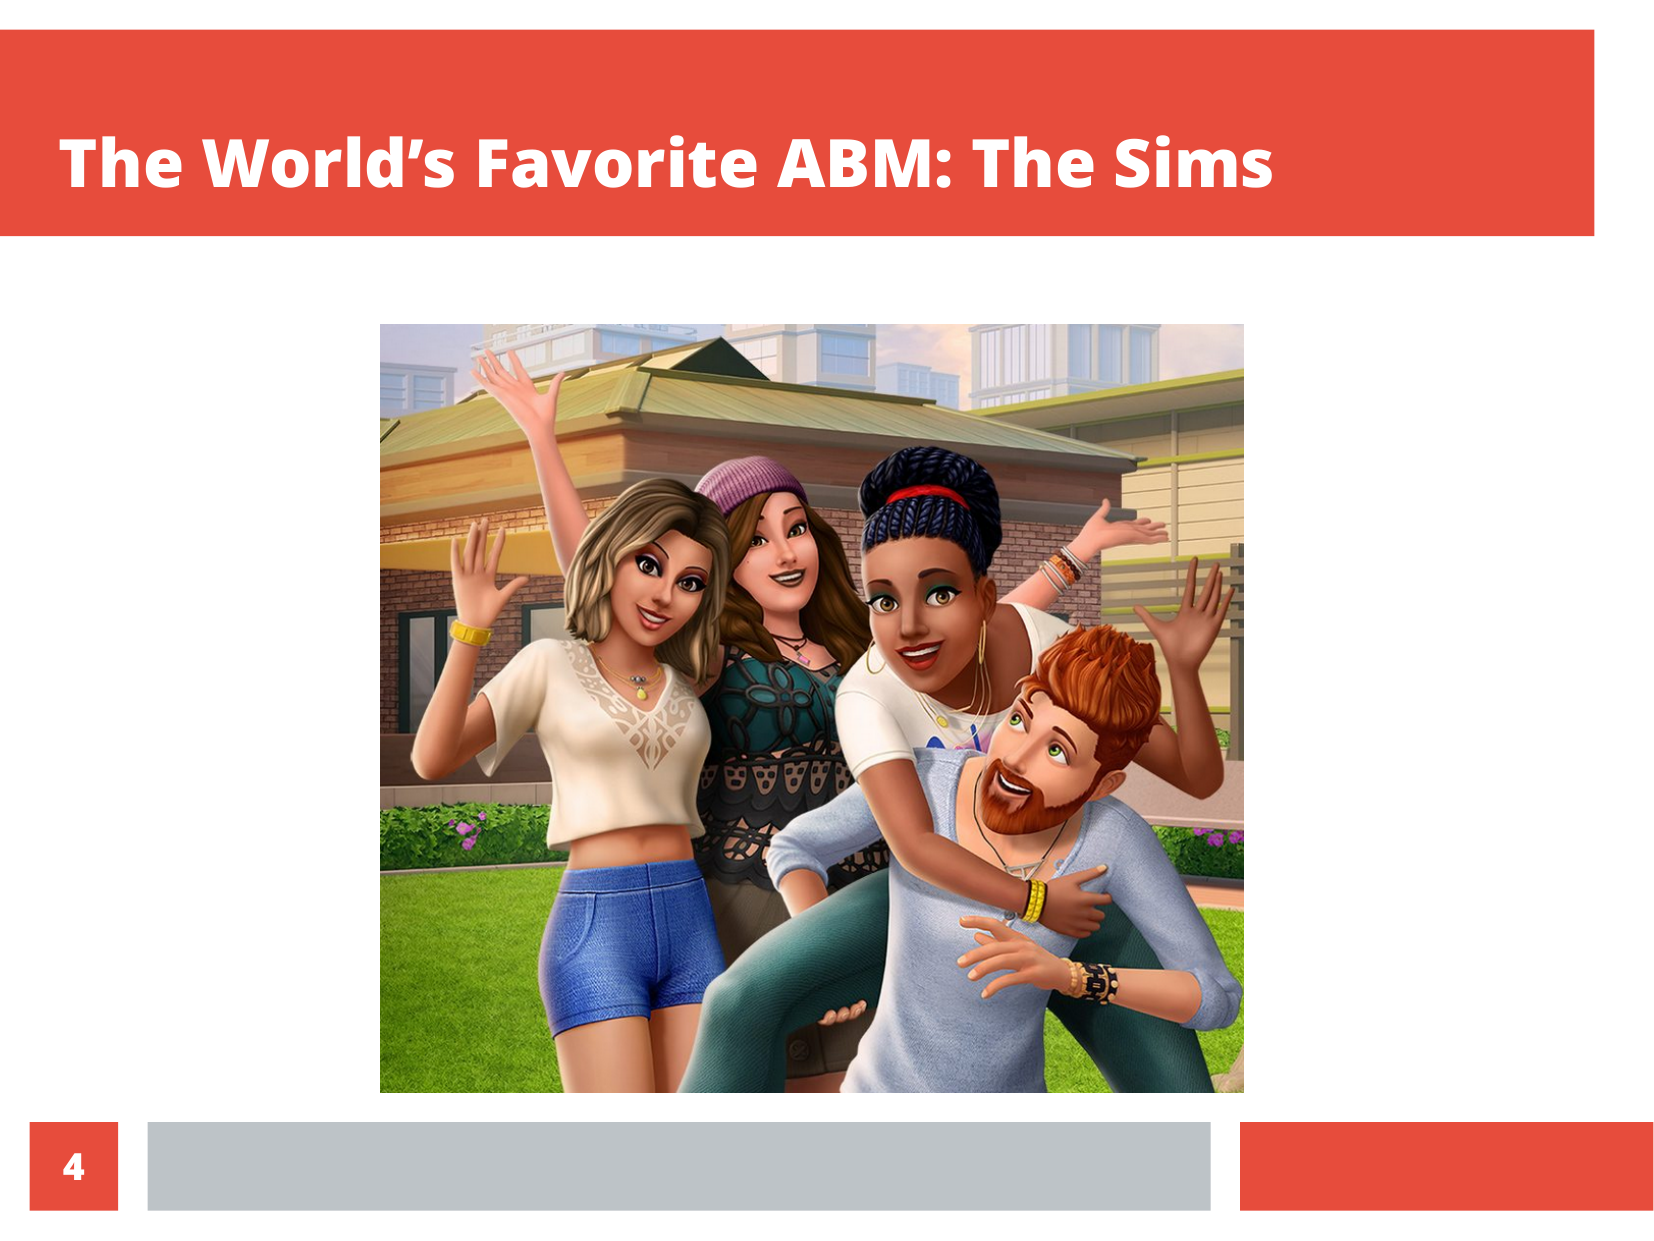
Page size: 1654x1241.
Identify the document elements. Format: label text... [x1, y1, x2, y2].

picture [380, 324, 1244, 1093]
title The World’s Favorite ABM: The Sims [59, 59, 1595, 207]
